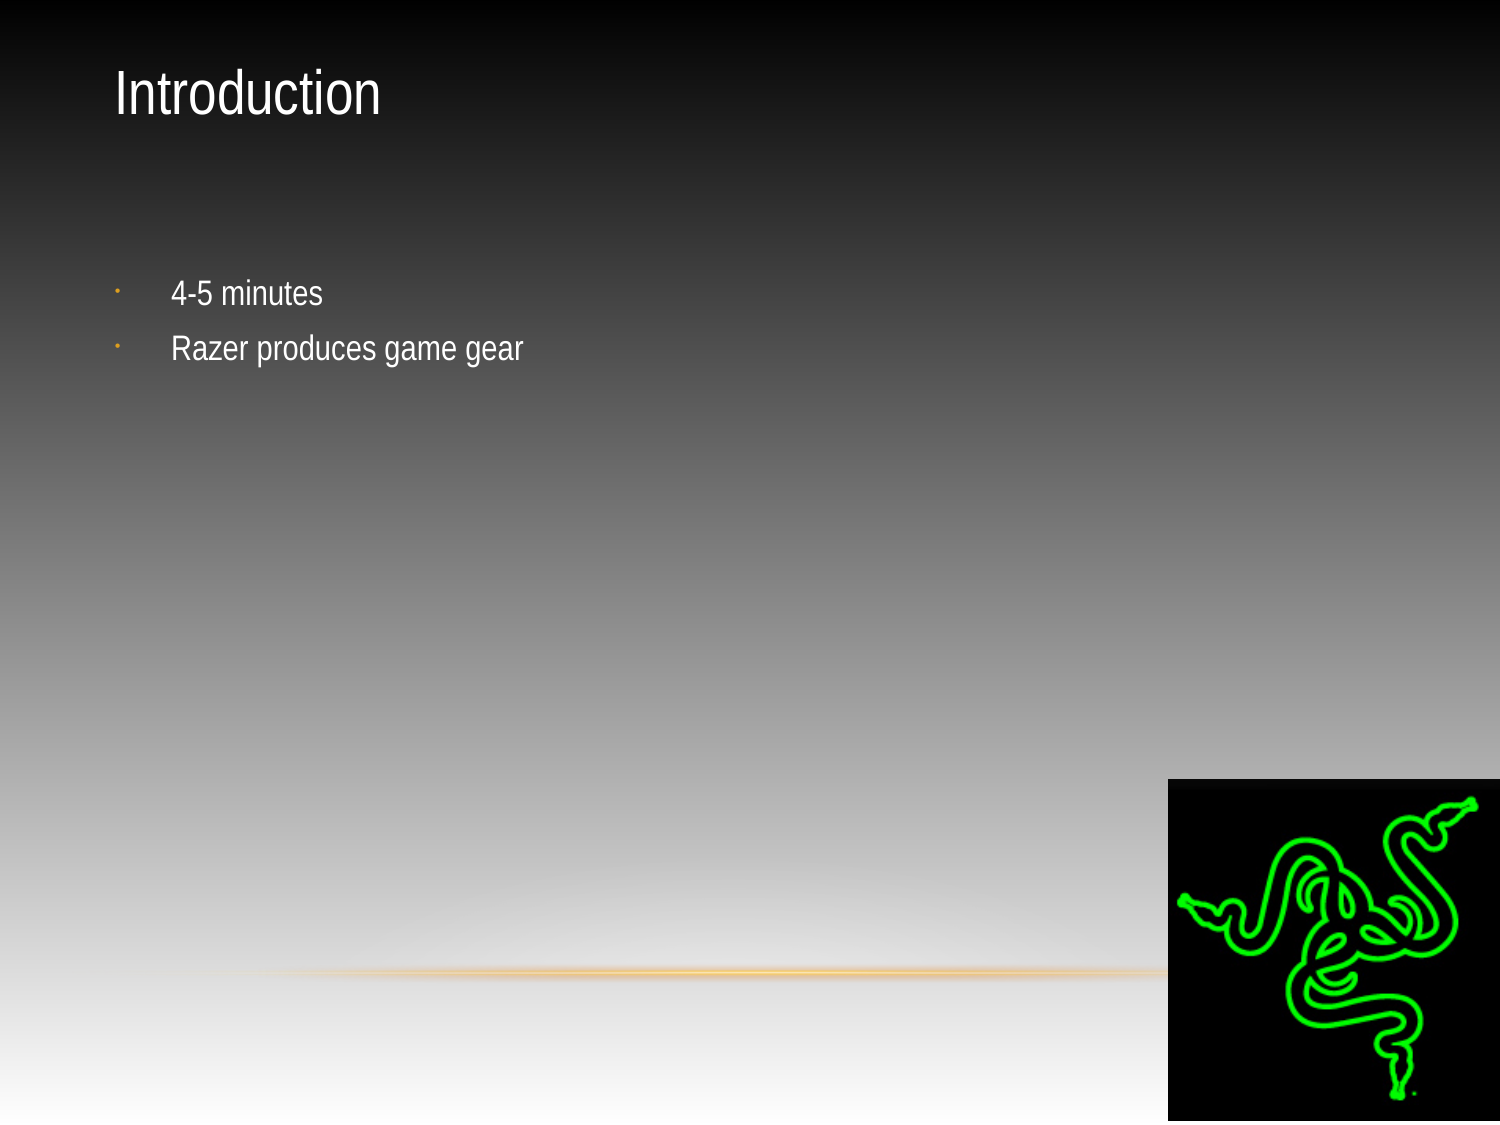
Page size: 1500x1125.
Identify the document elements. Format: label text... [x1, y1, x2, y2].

list 4-5 minutes Razer produces game gear [99, 262, 1400, 938]
title Introduction [99, 45, 1400, 233]
picture [0, 0, 1500, 1125]
